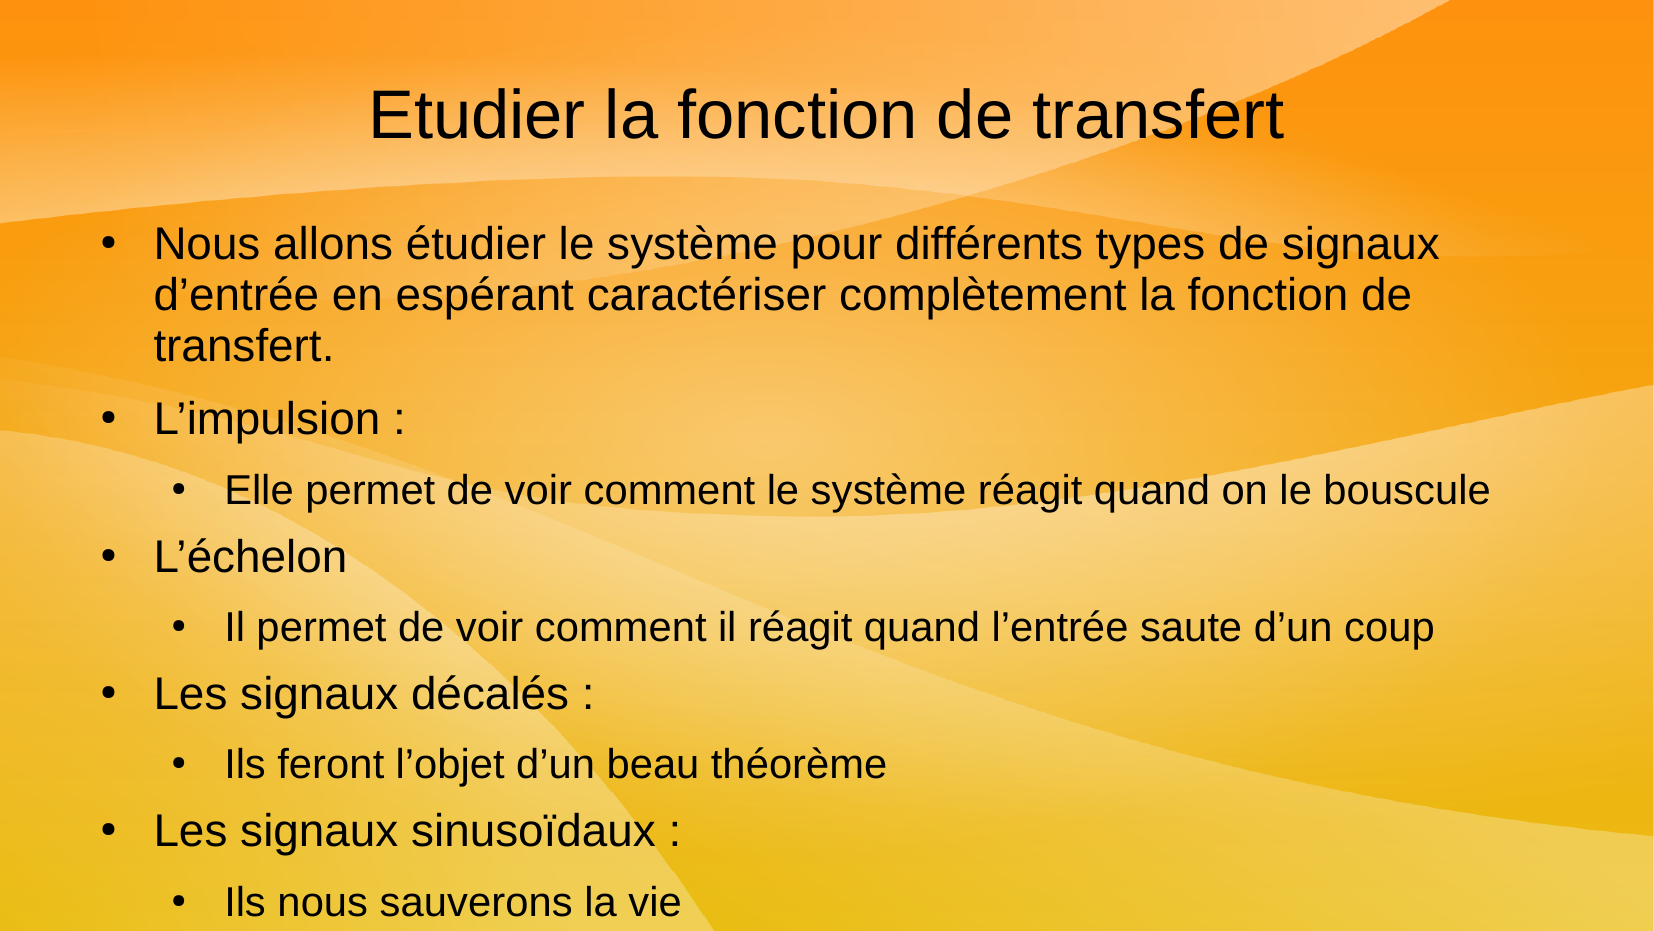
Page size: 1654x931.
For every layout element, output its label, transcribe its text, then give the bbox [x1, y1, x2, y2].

list Nous allons étudier le système pour différents types de signaux d’entrée en espérant caractériser complètement la fonction de transfert. L’impulsion : Elle permet de voir comment le système réagit quand on le bouscule L’échelon Il permet de voir comment il réagit quand l’entrée saute d’un coup Les signaux décalés : Ils feront l’objet d’un beau théorème Les signaux sinusoïdaux : Ils nous sauverons la vie [82, 217, 1571, 925]
picture [0, 0, 1654, 931]
title Etudier la fonction de transfert [82, 37, 1571, 193]
